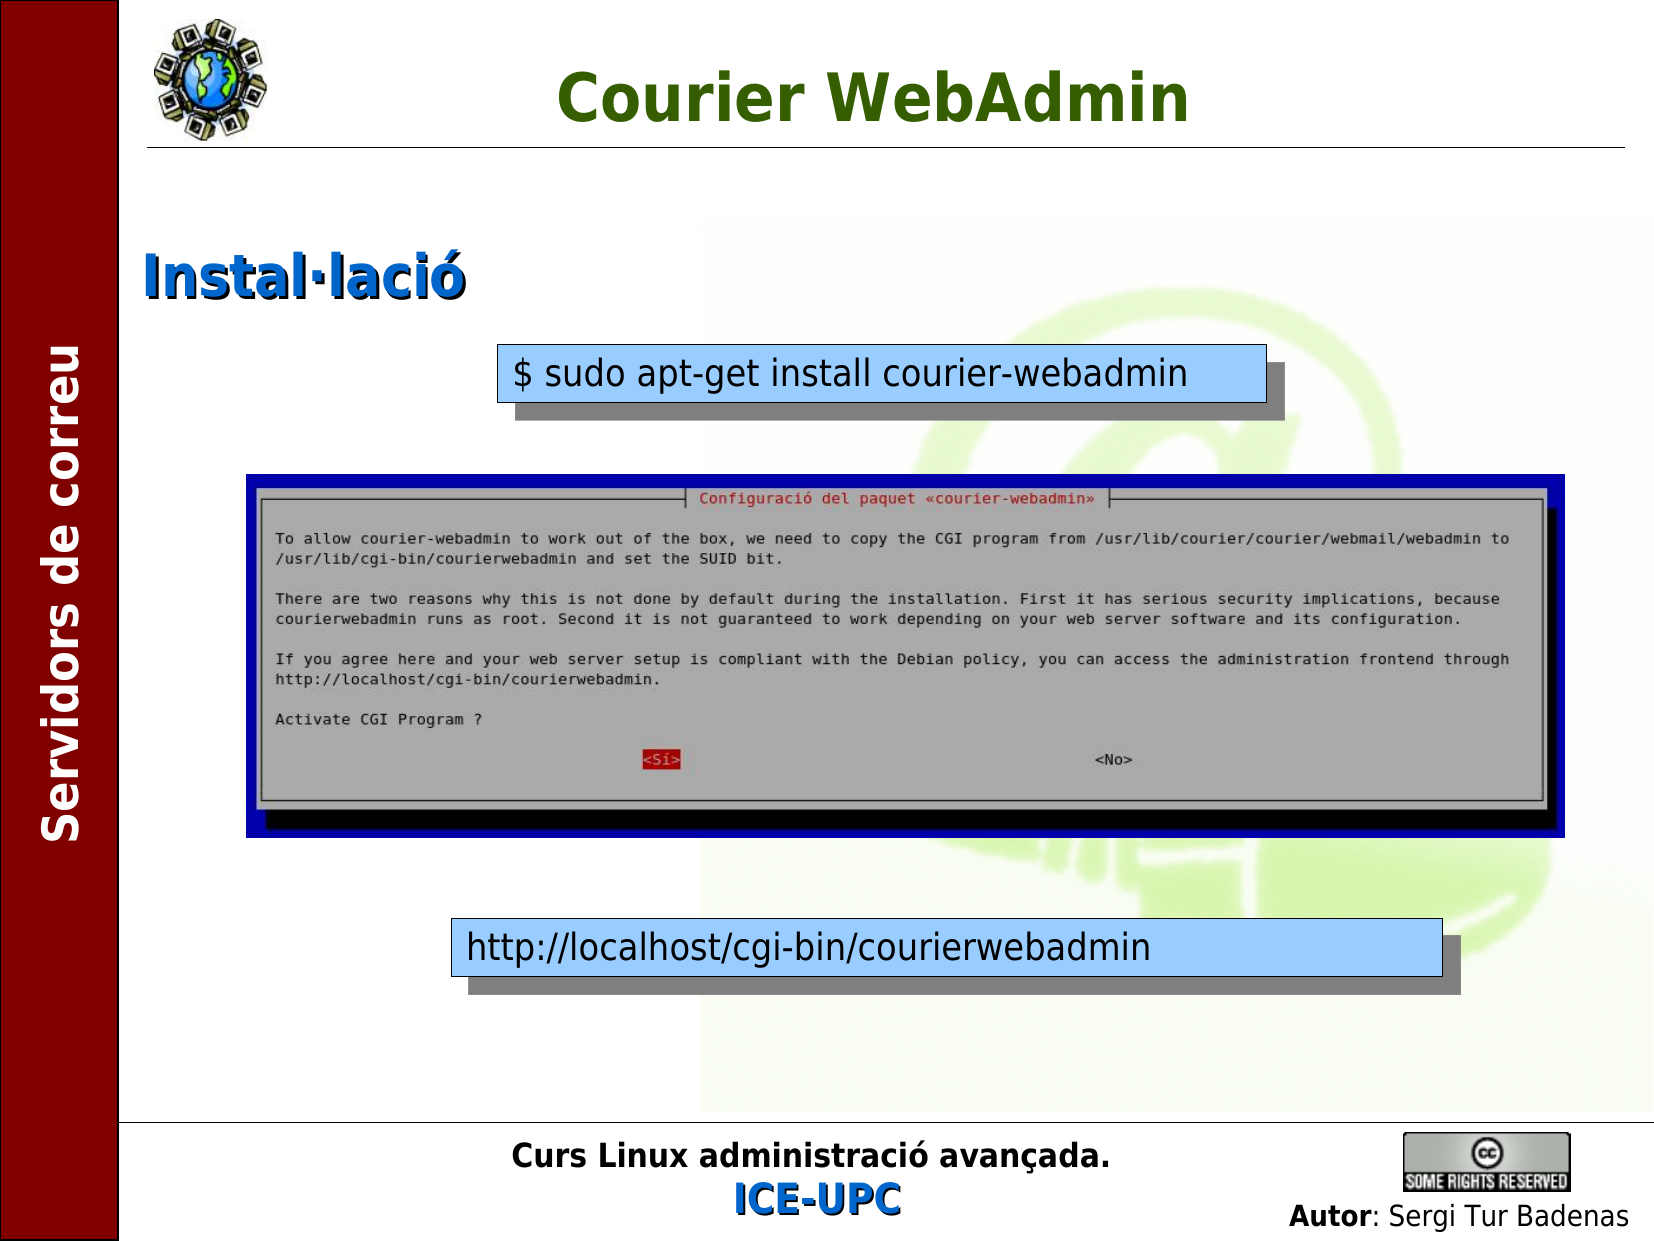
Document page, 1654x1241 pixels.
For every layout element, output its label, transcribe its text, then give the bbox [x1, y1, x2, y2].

title Courier WebAdmin [129, 49, 1619, 148]
picture [700, 217, 1654, 1113]
picture [246, 474, 1565, 838]
text_box $ sudo apt-get install courier-webadmin [497, 344, 1267, 403]
text_box http://localhost/cgi-bin/courierwebadmin [451, 918, 1443, 977]
list Instal·lació [141, 242, 1630, 1093]
picture [1403, 1132, 1571, 1192]
picture [154, 19, 268, 49]
